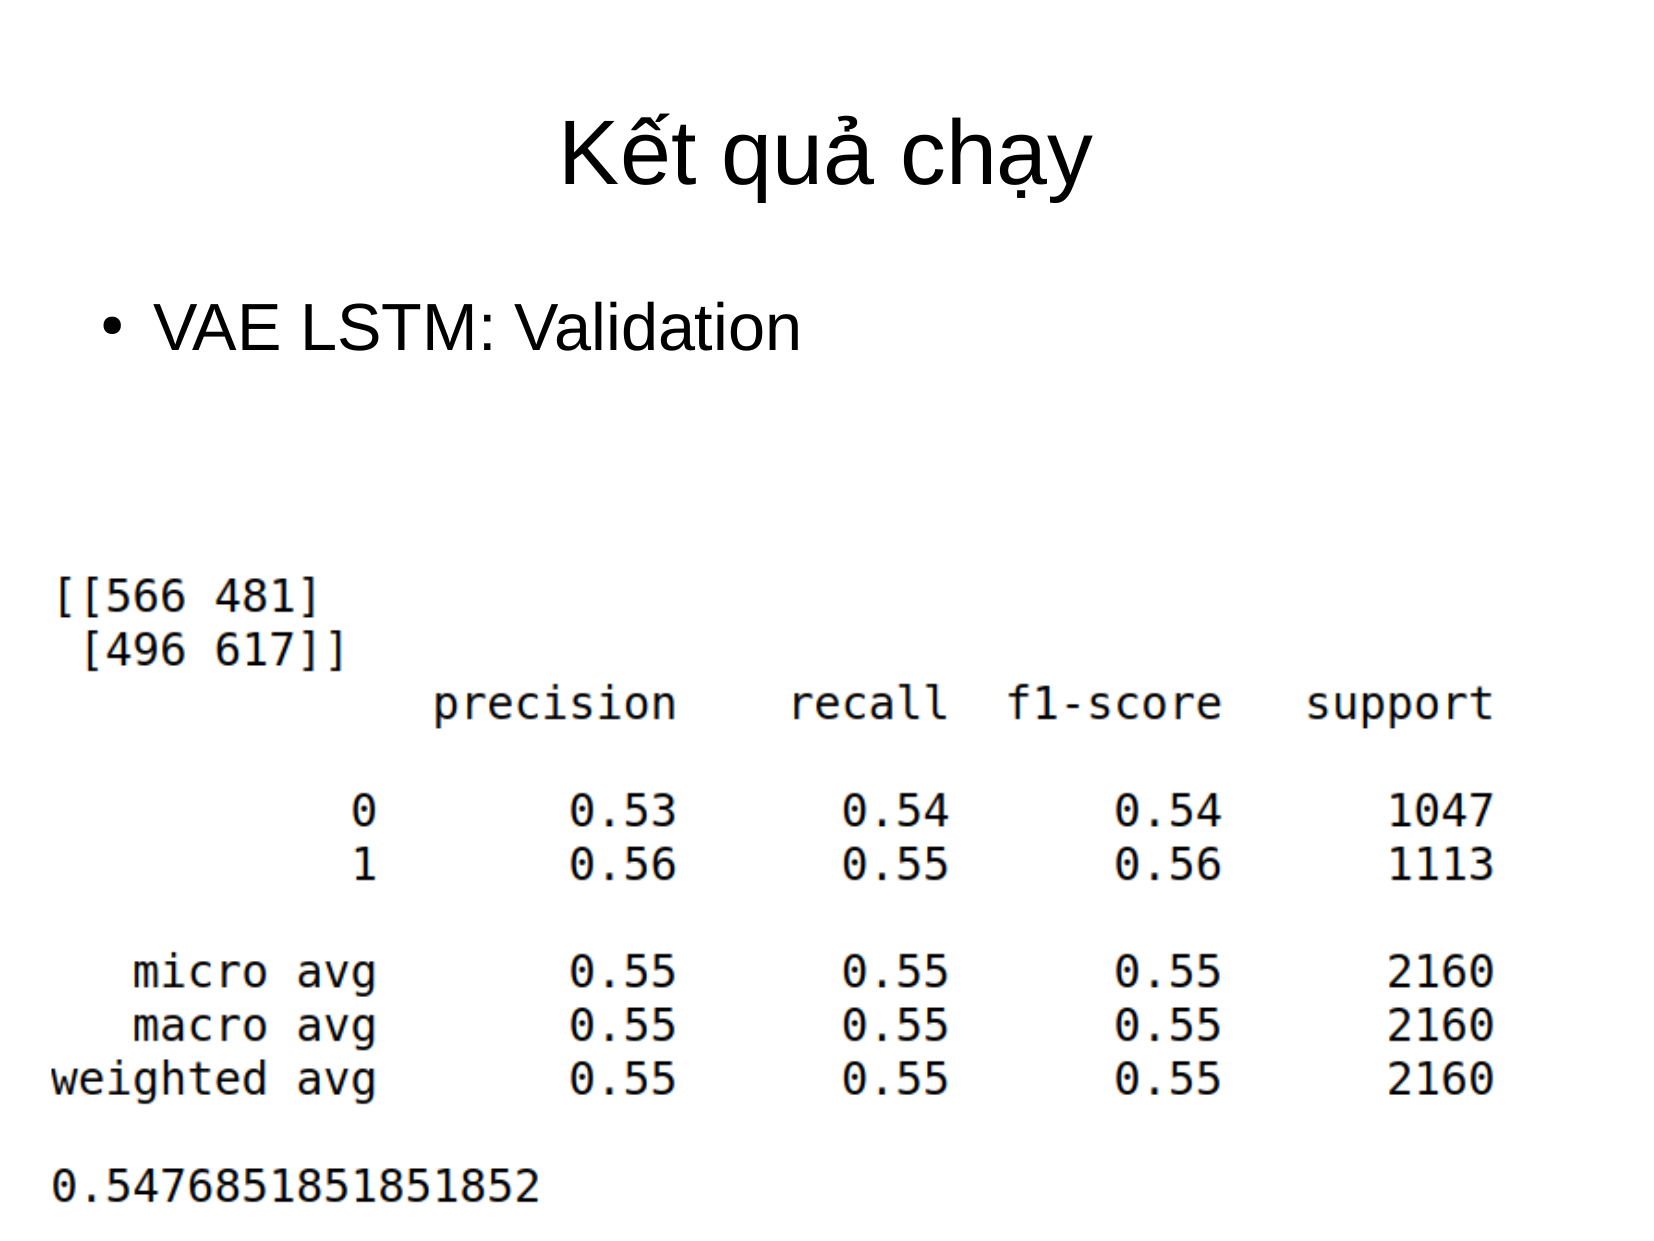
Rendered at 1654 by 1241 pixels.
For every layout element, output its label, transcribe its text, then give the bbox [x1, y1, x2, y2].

list VAE LSTM: Validation [82, 290, 1571, 566]
picture [15, 566, 1619, 1231]
title Kết quả chạy [82, 49, 1571, 257]
